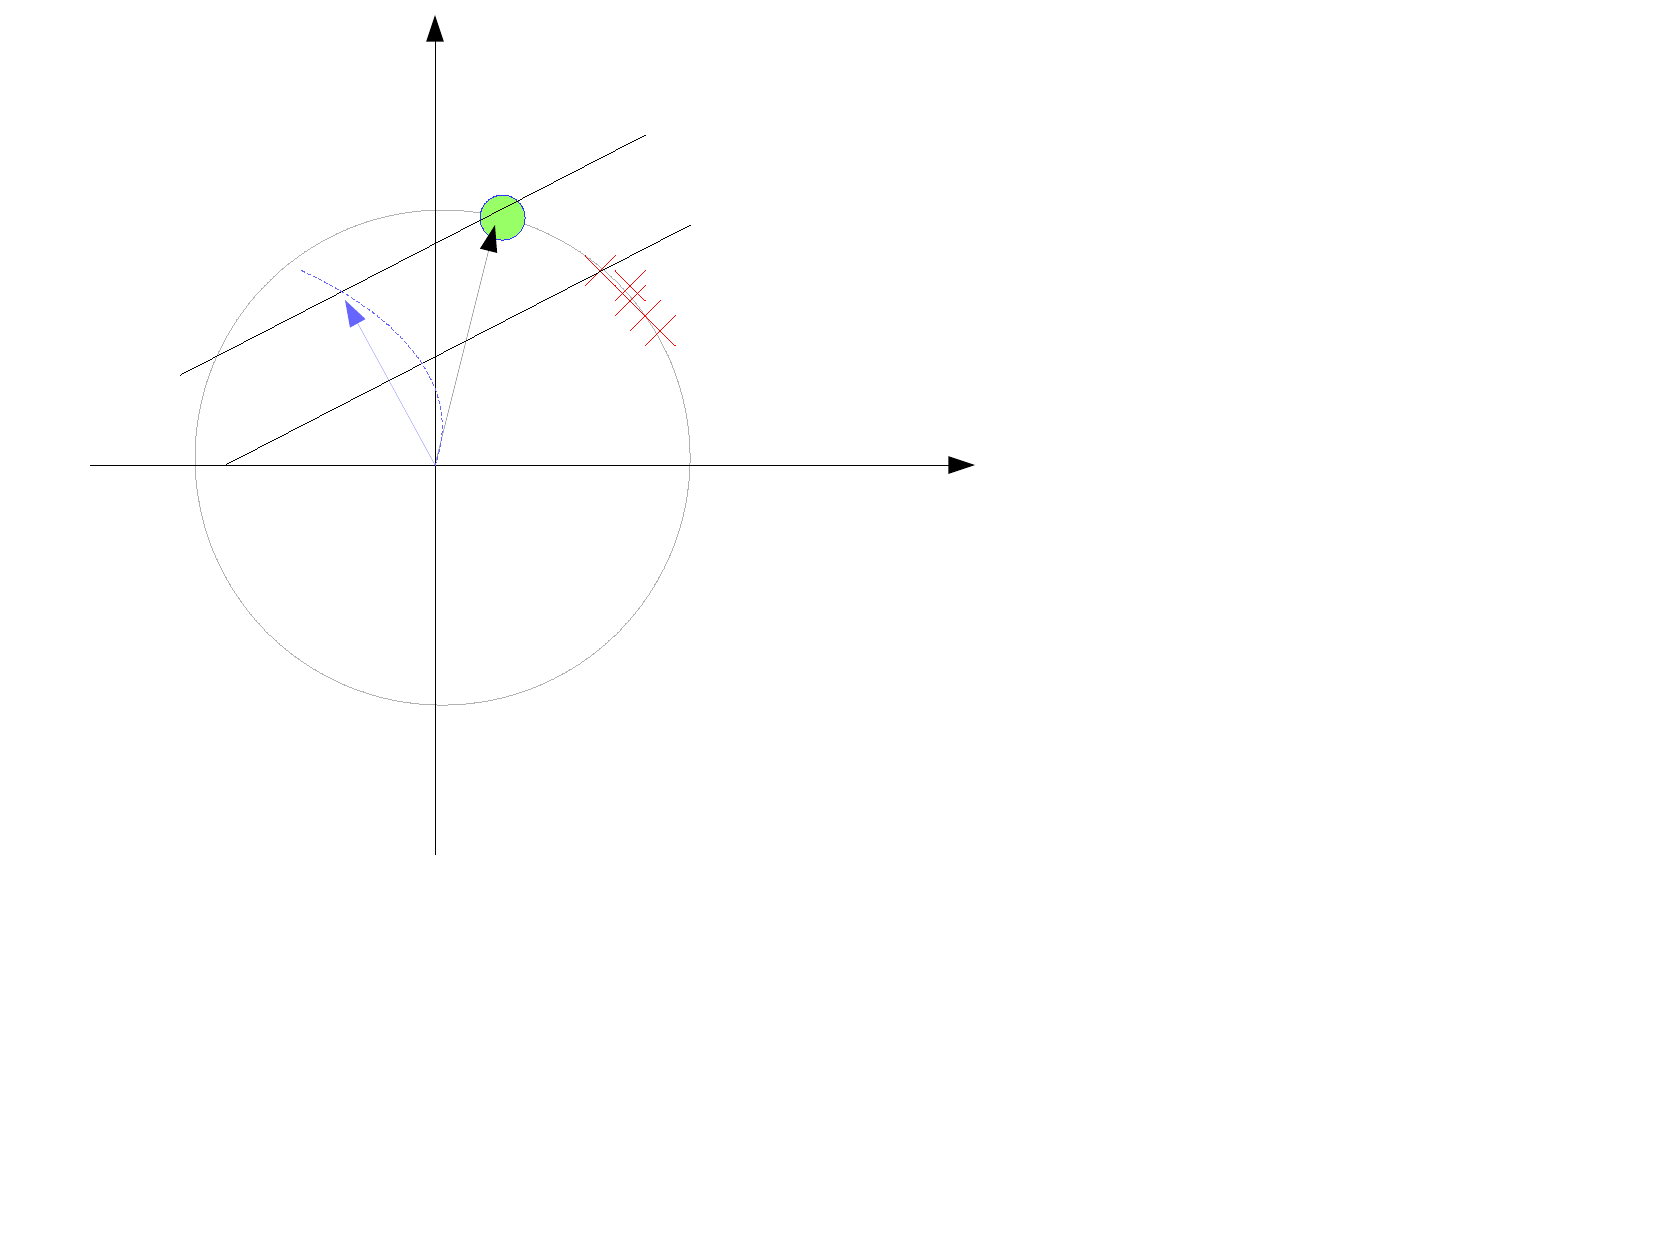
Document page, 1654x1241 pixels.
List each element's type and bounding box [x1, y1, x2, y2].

text_box [480, 195, 526, 241]
